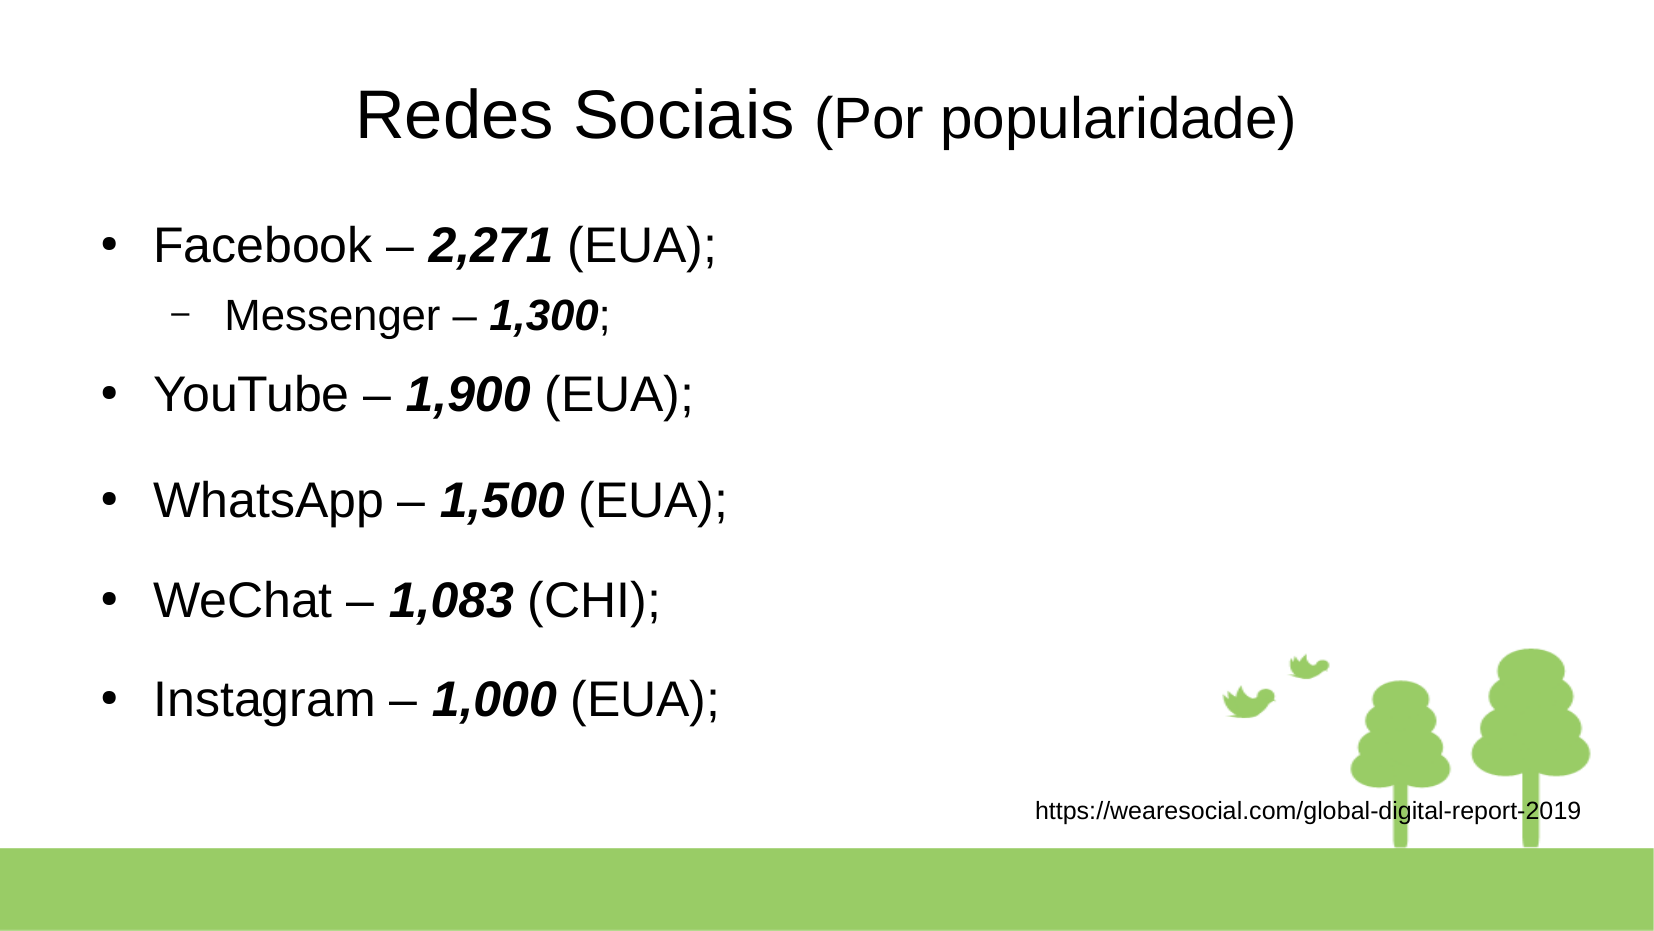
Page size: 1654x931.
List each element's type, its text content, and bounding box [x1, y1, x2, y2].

title Redes Sociais (Por popularidade) [82, 37, 1571, 193]
list WeChat – 1,083 (CHI); [82, 571, 1571, 671]
list WhatsApp – 1,500 (EUA); [82, 472, 1571, 571]
picture [0, 0, 1654, 931]
list https://wearesocial.com/global-digital-report-2019 [94, 796, 1583, 875]
list YouTube – 1,900 (EUA); [82, 366, 1571, 472]
list Facebook – 2,271 (EUA); Messenger – 1,300; [82, 217, 1571, 343]
list Instagram – 1,000 (EUA); [82, 671, 1571, 797]
